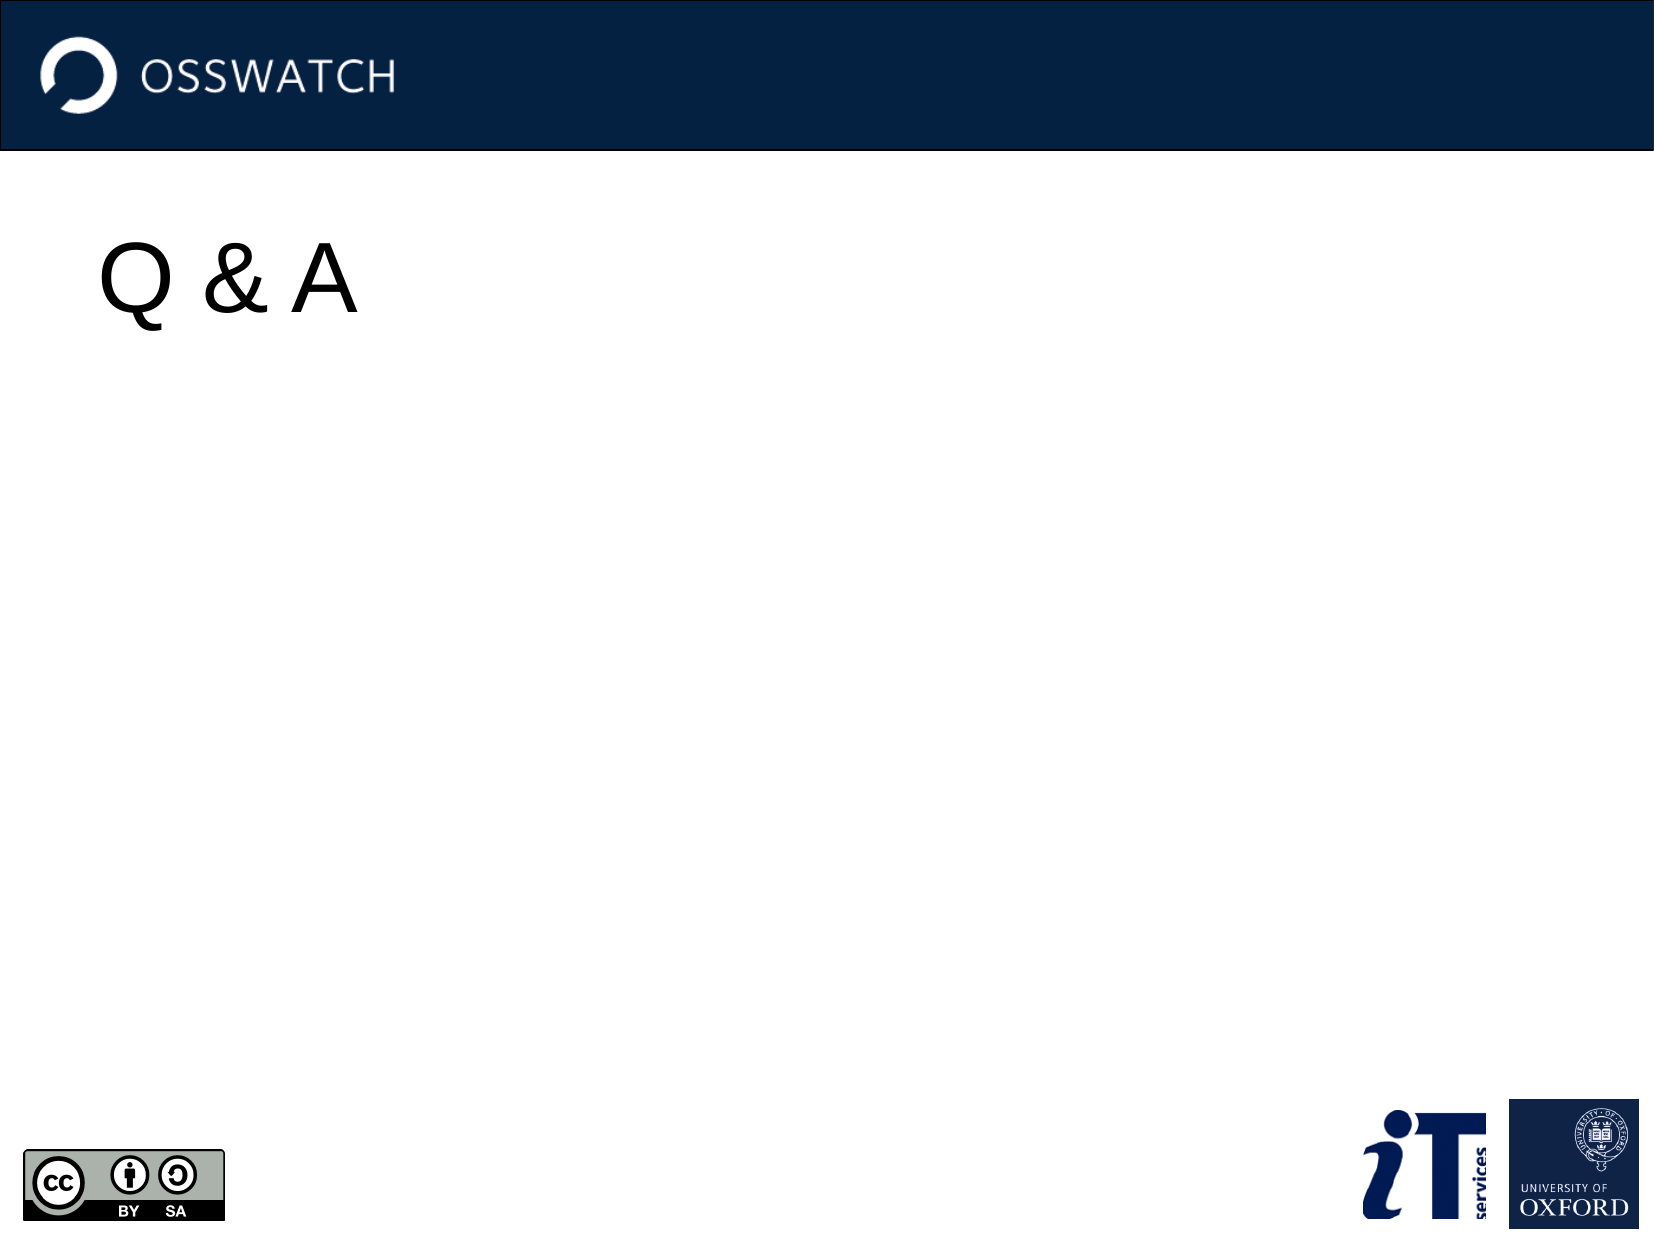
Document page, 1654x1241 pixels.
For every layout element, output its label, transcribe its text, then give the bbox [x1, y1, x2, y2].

title Q & A [82, 169, 1569, 375]
picture [1509, 1099, 1639, 1229]
picture [23, 1149, 225, 1221]
picture [1363, 1110, 1486, 1219]
picture [12, 12, 426, 141]
